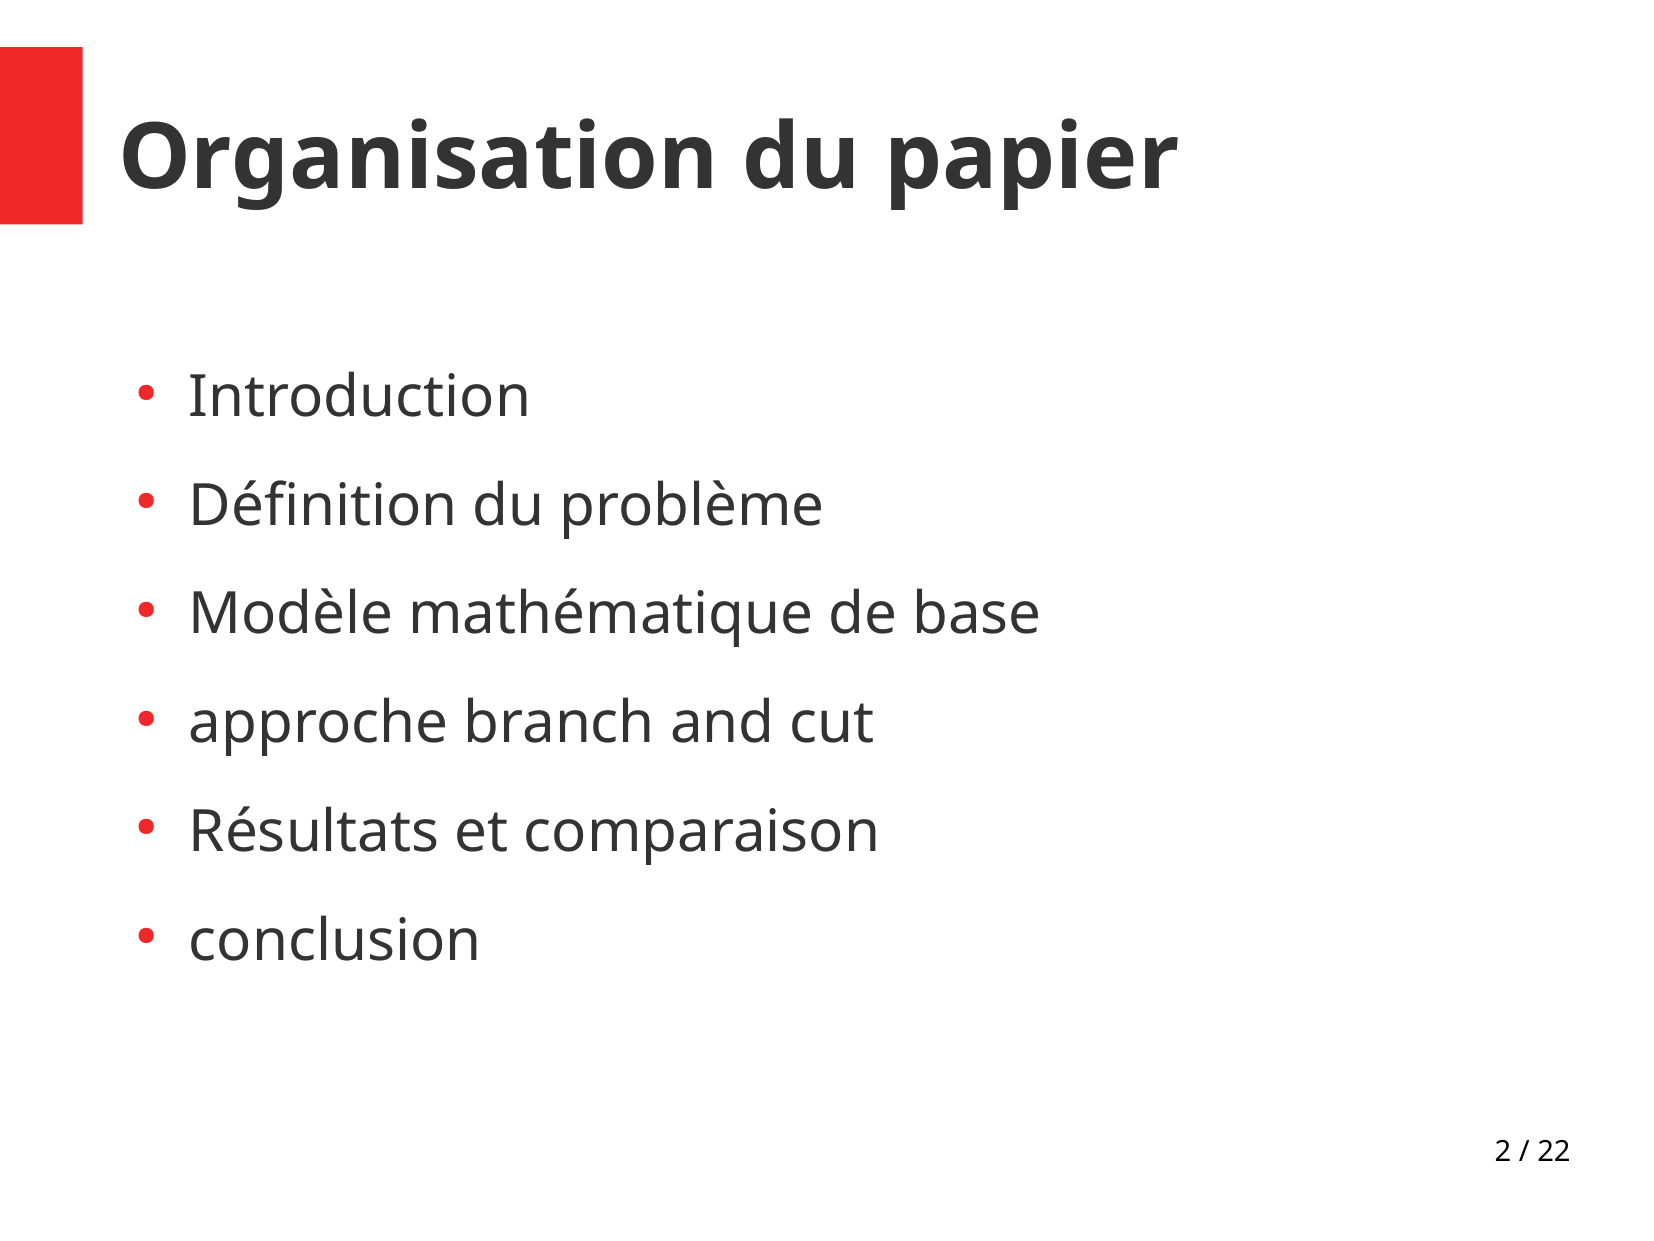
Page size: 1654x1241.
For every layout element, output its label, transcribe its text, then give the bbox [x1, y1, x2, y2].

title Organisation du papier [118, 49, 1571, 257]
list Introduction Définition du problème Modèle mathématique de base approche branch and cut Résultats et comparaison conclusion [118, 354, 1536, 1074]
